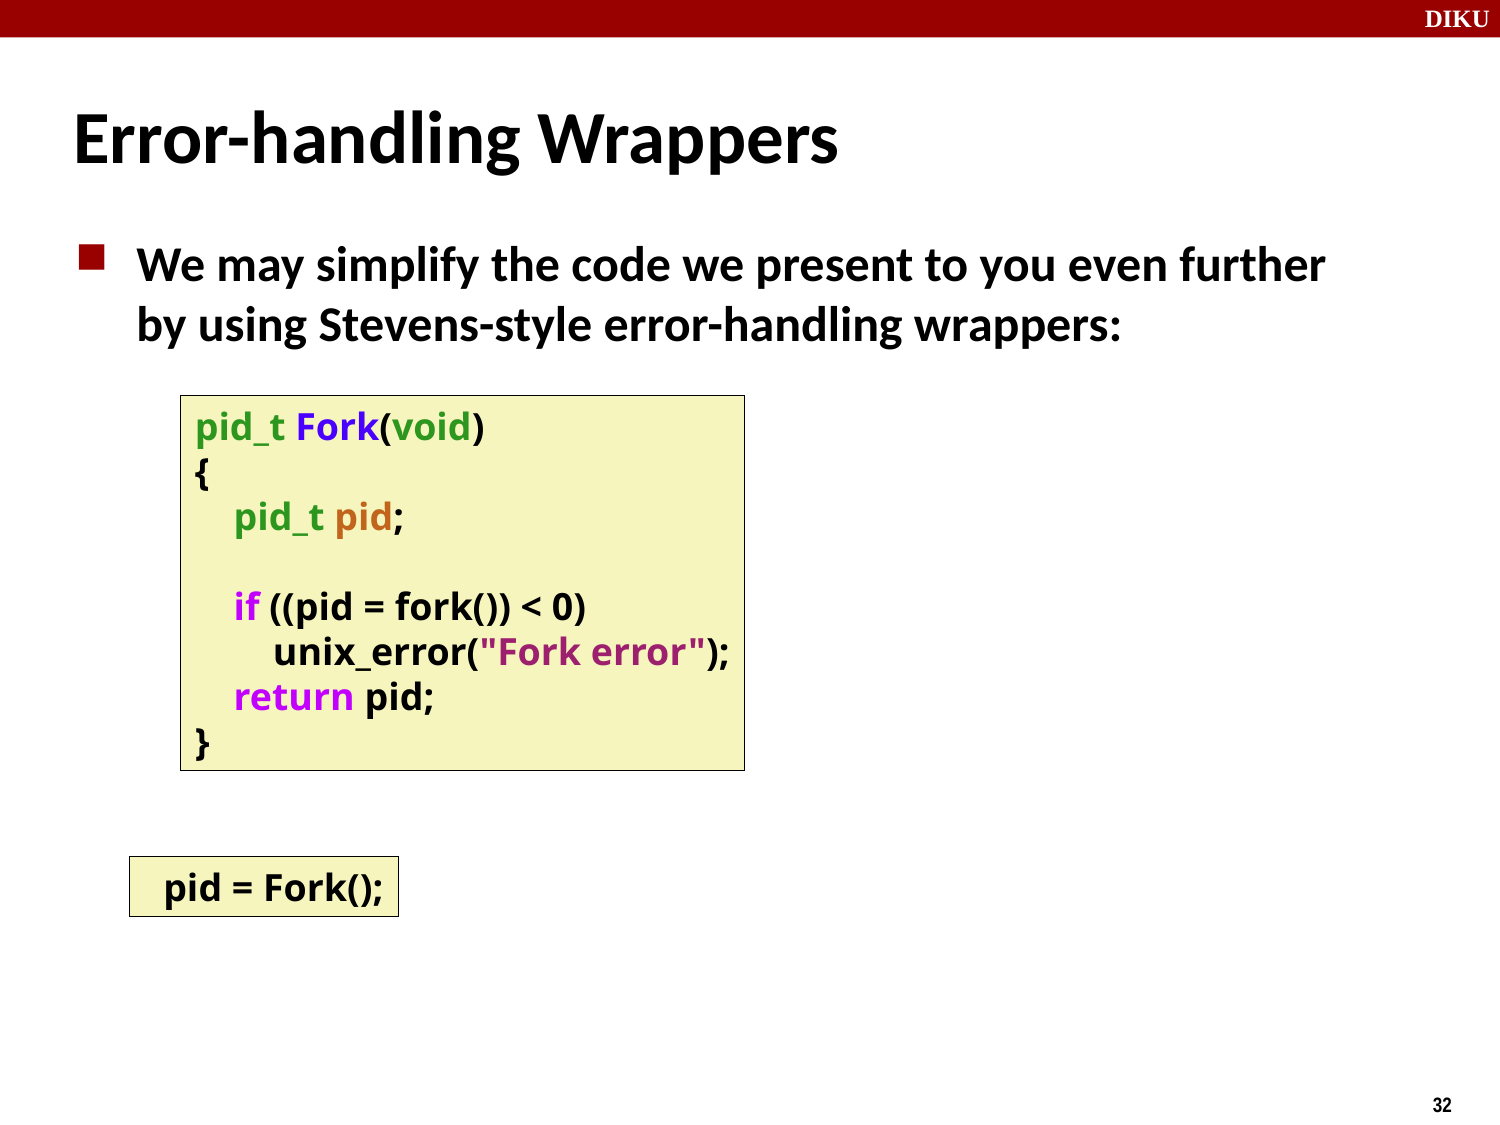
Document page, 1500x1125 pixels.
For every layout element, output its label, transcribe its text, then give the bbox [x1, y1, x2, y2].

list We may simplify the code we present to you even further by using Stevens-style error-handling wrappers: [65, 223, 1361, 363]
text_box pid_t Fork(void) { pid_t pid; if ((pid = fork()) < 0) unix_error("Fork error"); return pid; } [180, 395, 745, 770]
text_box pid = Fork(); [129, 856, 399, 917]
title Error-handling Wrappers [58, 71, 1304, 197]
